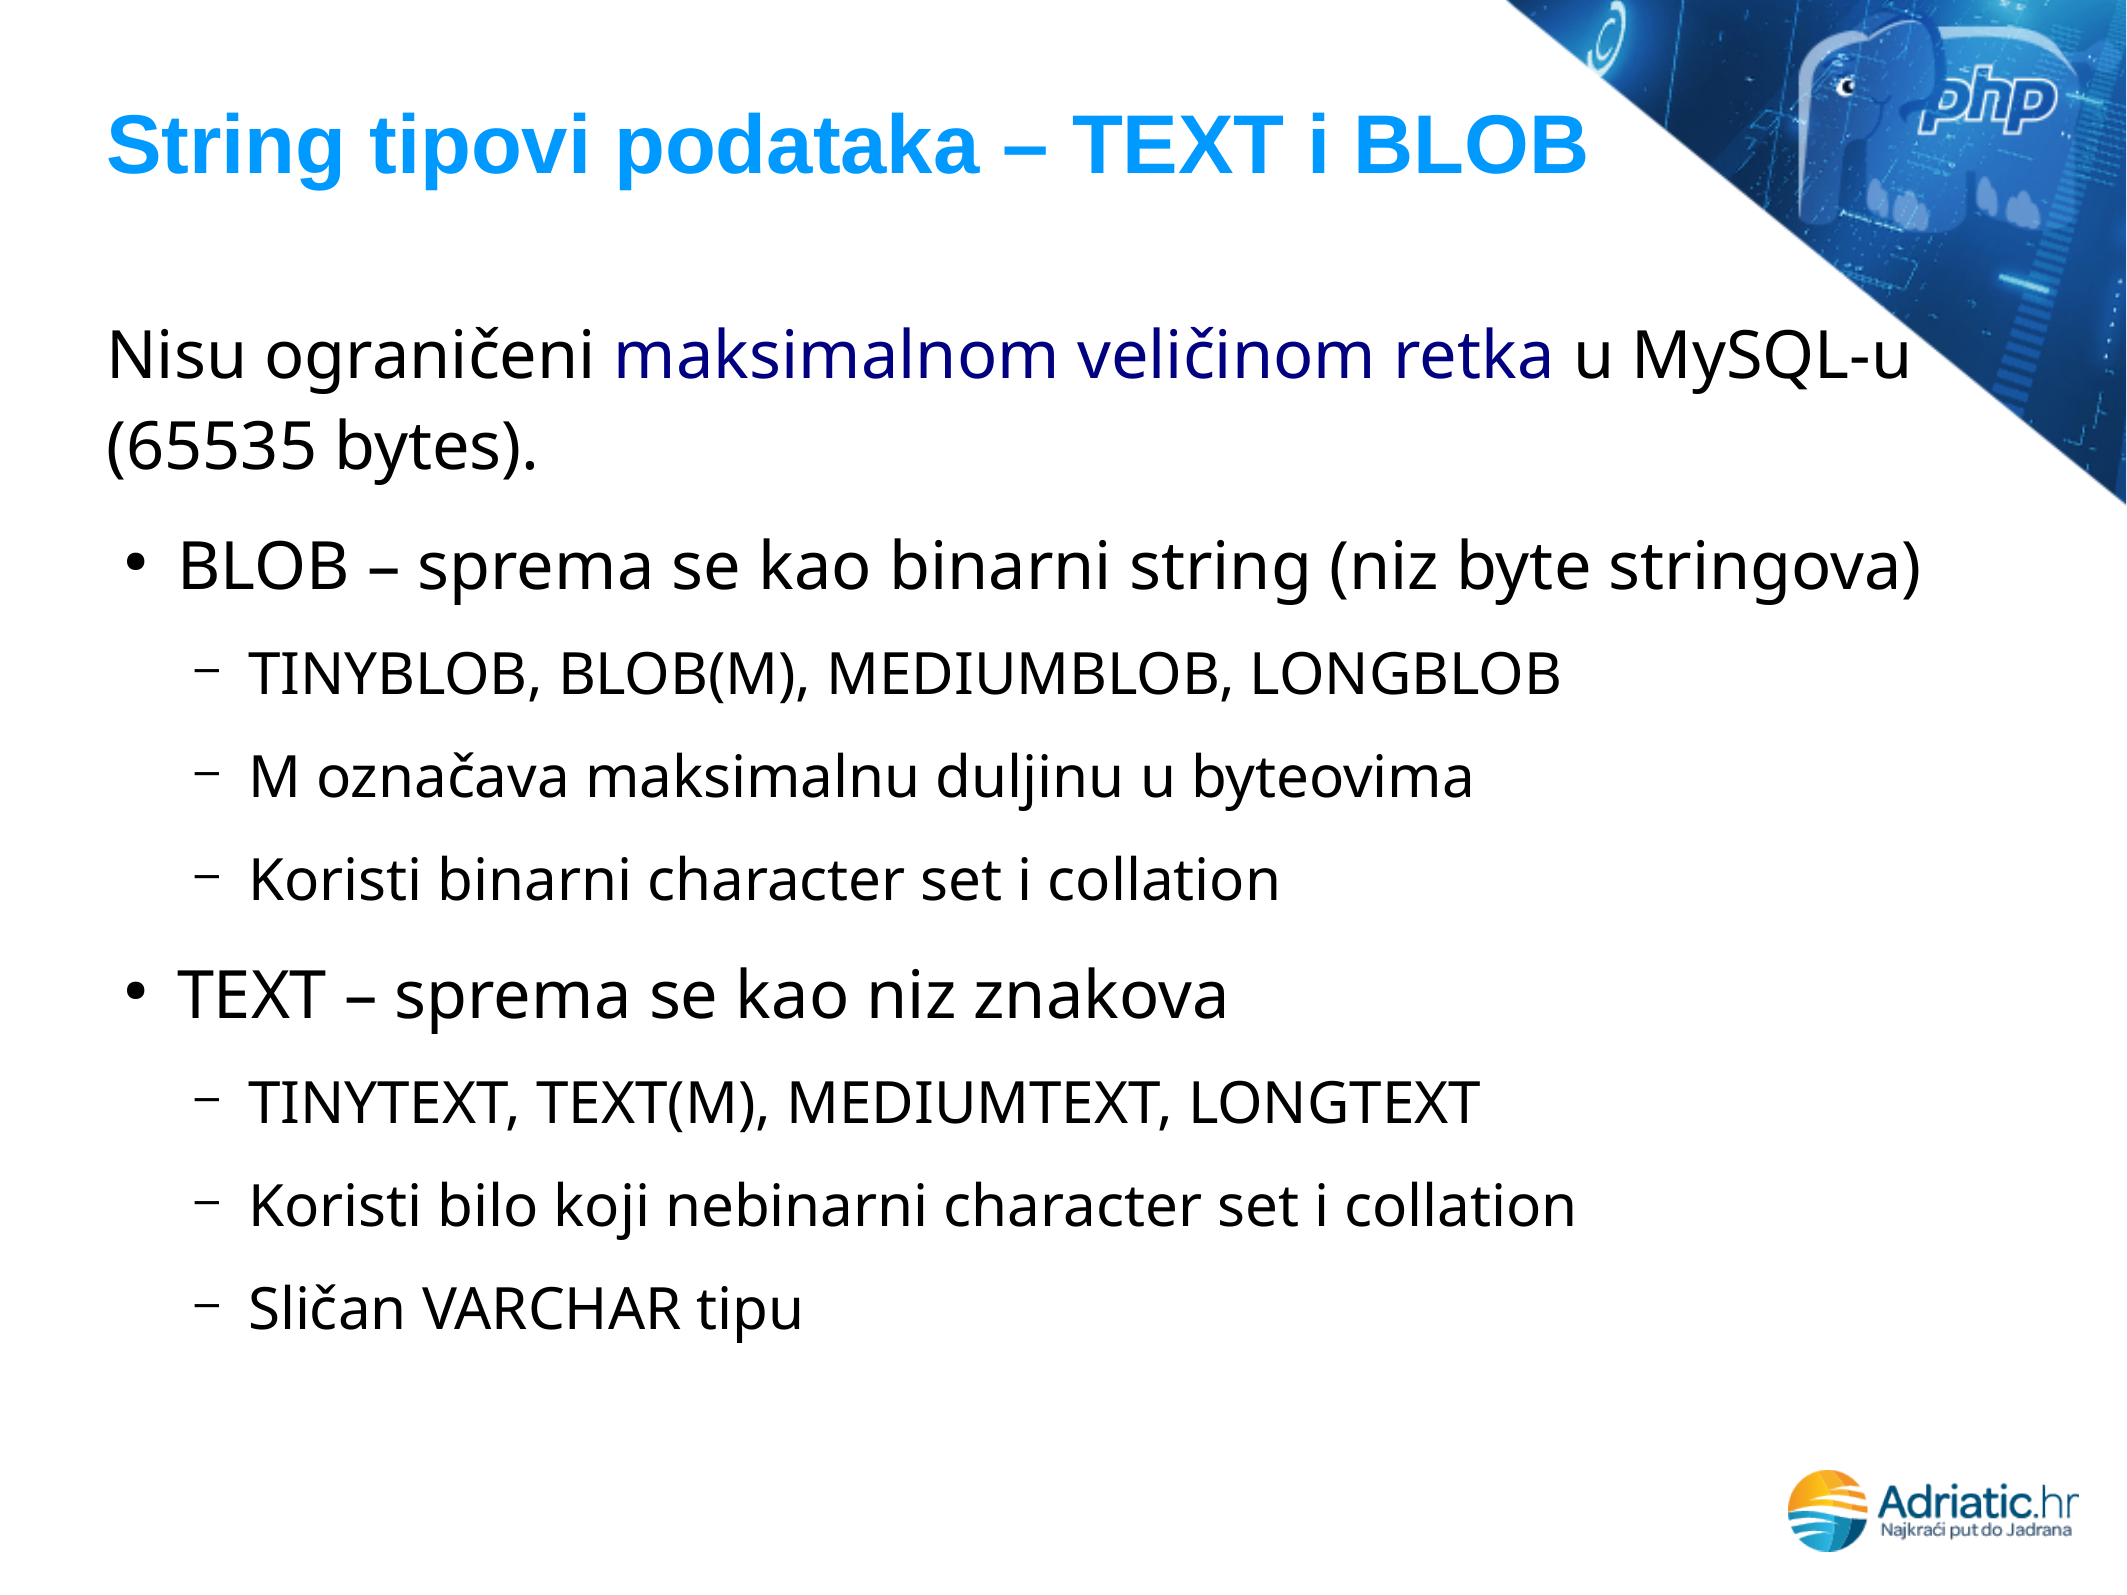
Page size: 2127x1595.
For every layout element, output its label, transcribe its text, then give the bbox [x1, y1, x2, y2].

picture [1505, 0, 2127, 625]
picture [1788, 1470, 2079, 1552]
list Nisu ograničeni maksimalnom veličinom retka u MySQL-u (65535 bytes). BLOB – sprema se kao binarni string (niz byte stringova) TINYBLOB, BLOB(M), MEDIUMBLOB, LONGBLOB M označava maksimalnu duljinu u byteovima Koristi binarni character set i collation TEXT – sprema se kao niz znakova TINYTEXT, TEXT(M), MEDIUMTEXT, LONGTEXT Koristi bilo koji nebinarni character set i collation Sličan VARCHAR tipu [106, 307, 1985, 1453]
title String tipovi podataka – TEXT i BLOB [106, 70, 1630, 219]
